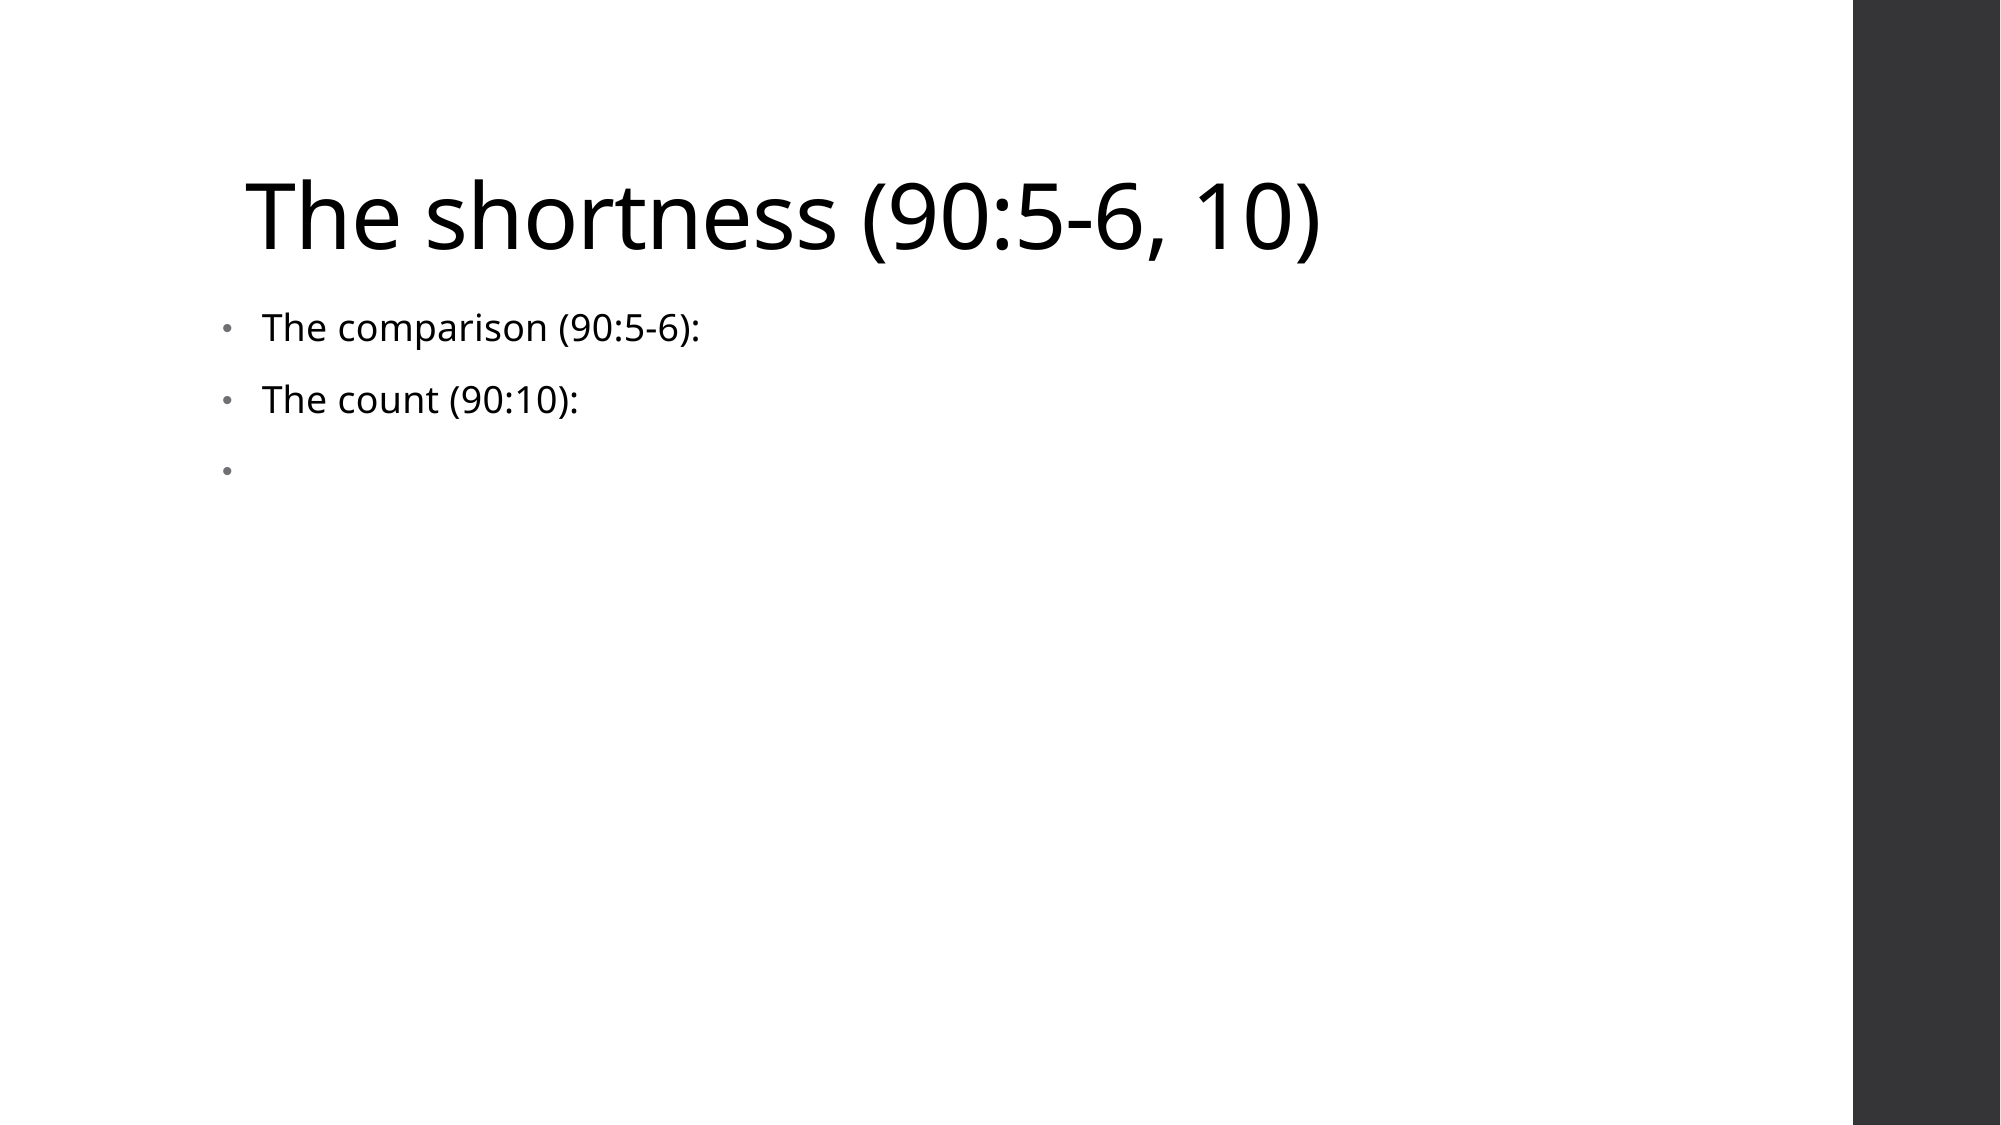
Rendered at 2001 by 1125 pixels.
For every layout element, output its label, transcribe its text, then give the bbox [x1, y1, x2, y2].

list The comparison (90:5-6): The count (90:10): [206, 299, 1617, 1014]
title The shortness (90:5-6, 10) [206, 60, 1797, 278]
